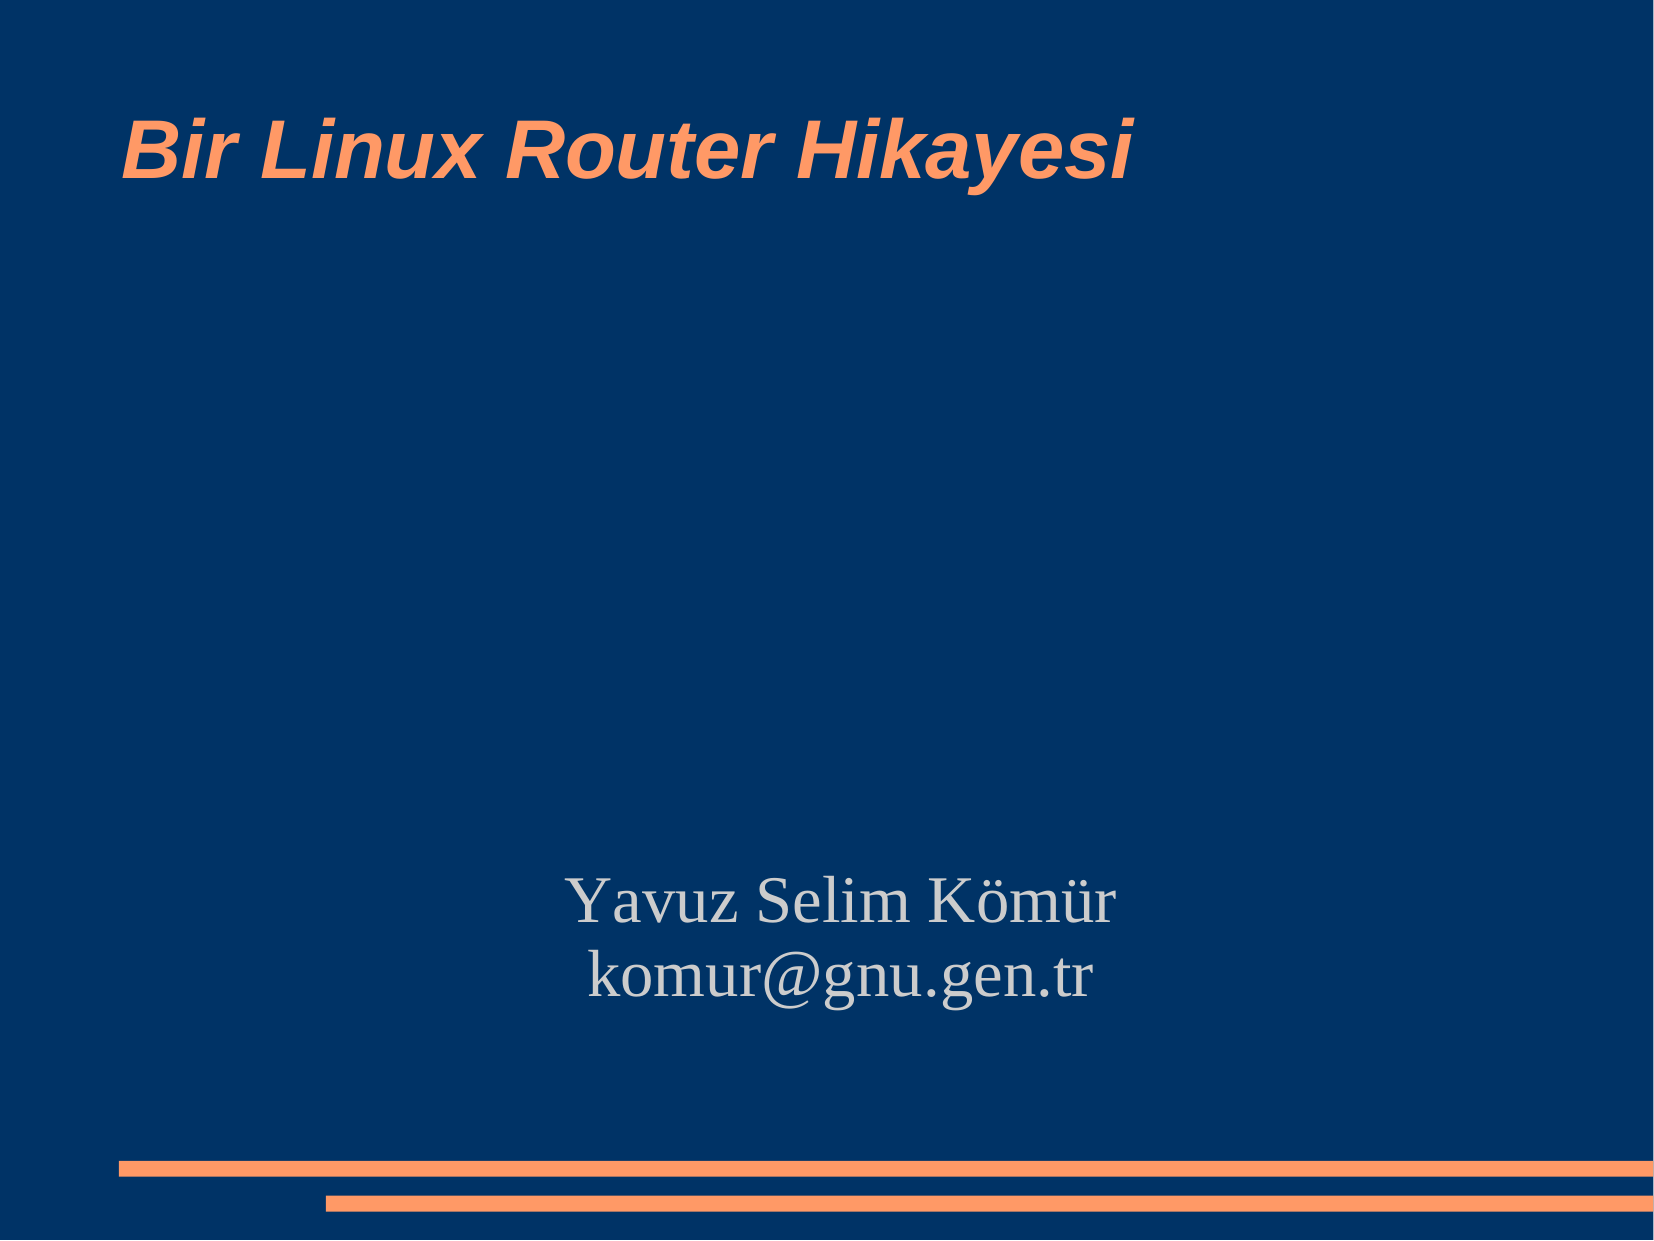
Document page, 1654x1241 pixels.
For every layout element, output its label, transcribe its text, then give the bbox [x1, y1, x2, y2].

title Bir Linux Router Hikayesi [121, 46, 1534, 254]
subtitle Yavuz Selim Kömür komur@gnu.gen.tr [121, 749, 1561, 1125]
